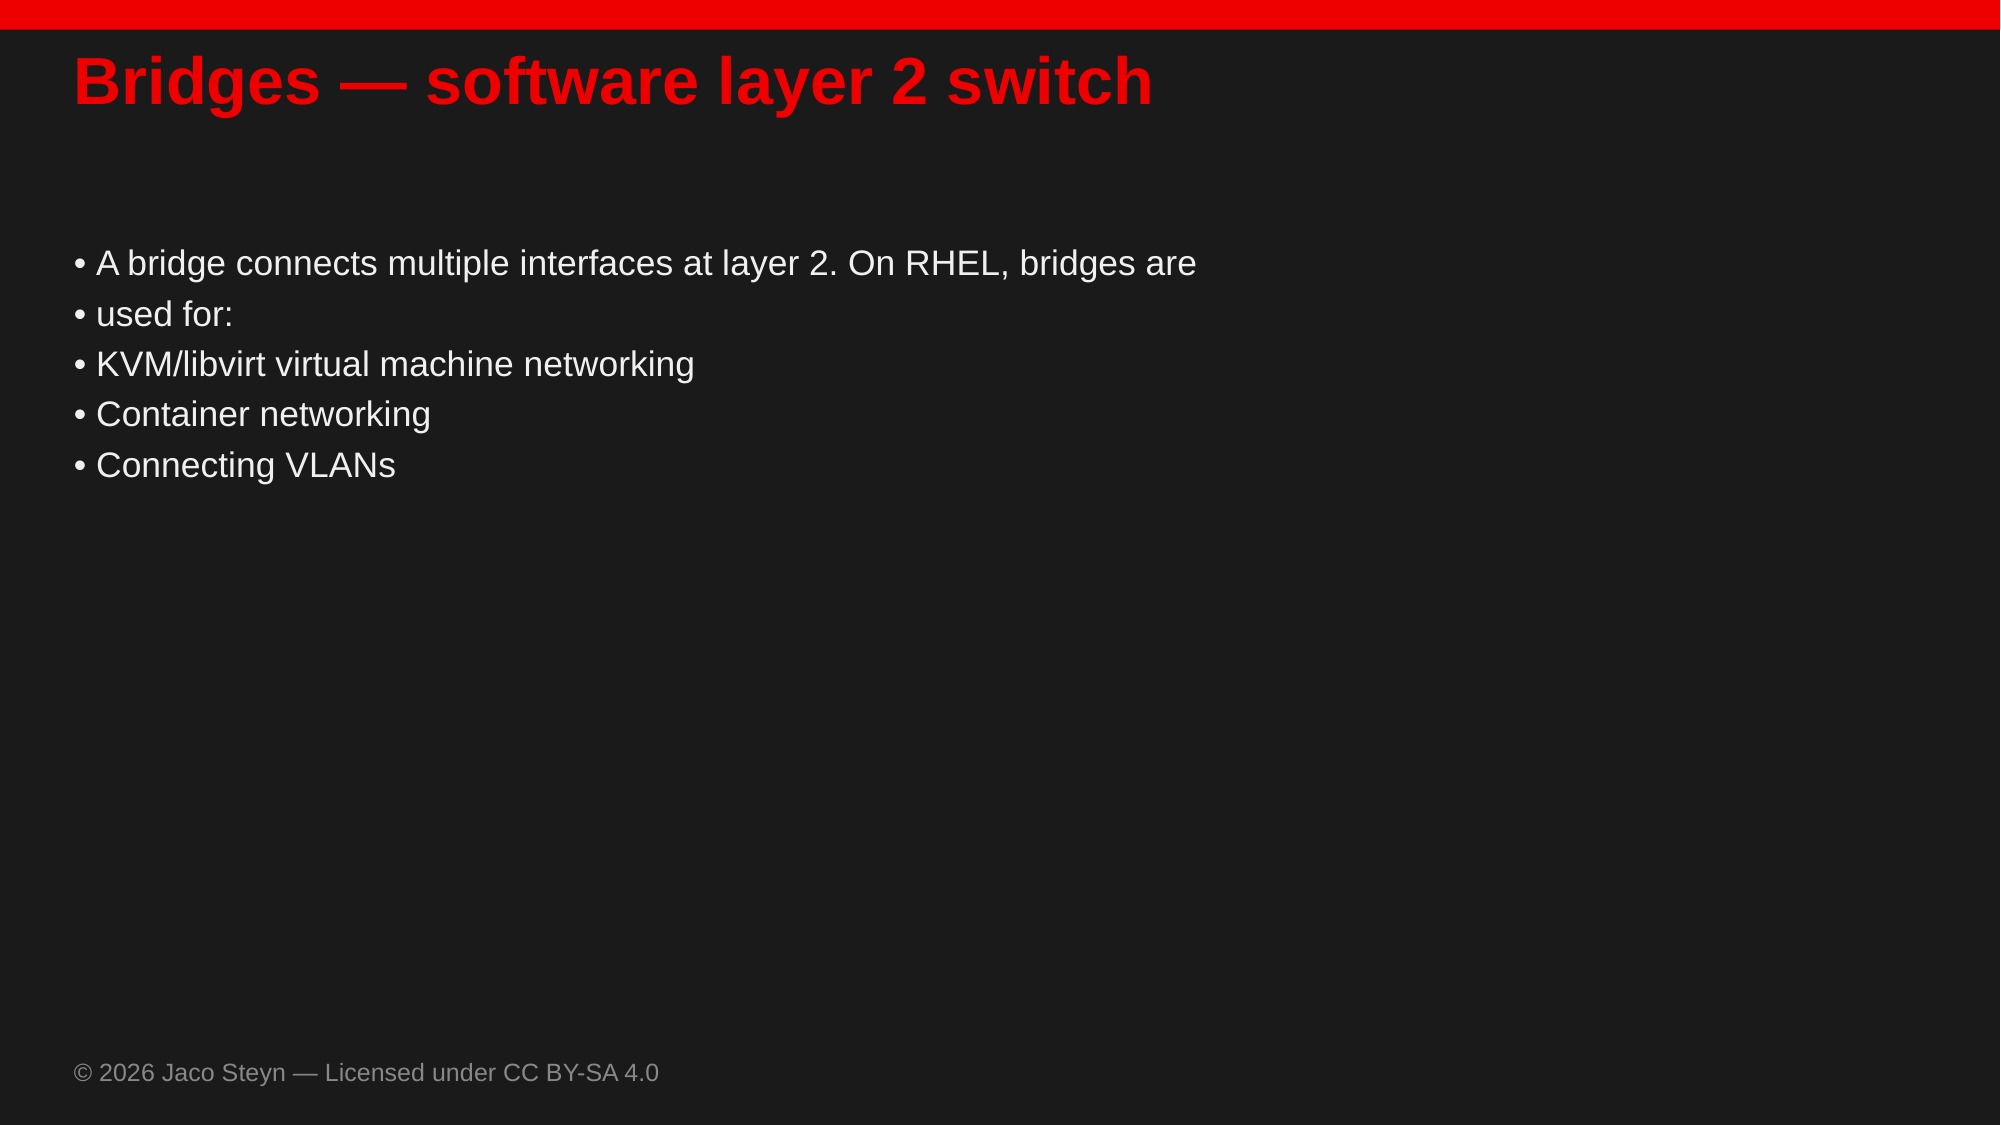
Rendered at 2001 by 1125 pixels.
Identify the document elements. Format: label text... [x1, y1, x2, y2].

text_box © 2026 Jaco Steyn — Licensed under CC BY-SA 4.0 [59, 1051, 1942, 1093]
text_box [0, 0, 2001, 30]
text_box Bridges — software layer 2 switch [59, 36, 1942, 208]
text_box • A bridge connects multiple interfaces at layer 2. On RHEL, bridges are • used for: • KVM/libvirt virtual machine networking • Container networking • Connecting VLANs [59, 236, 1942, 1037]
